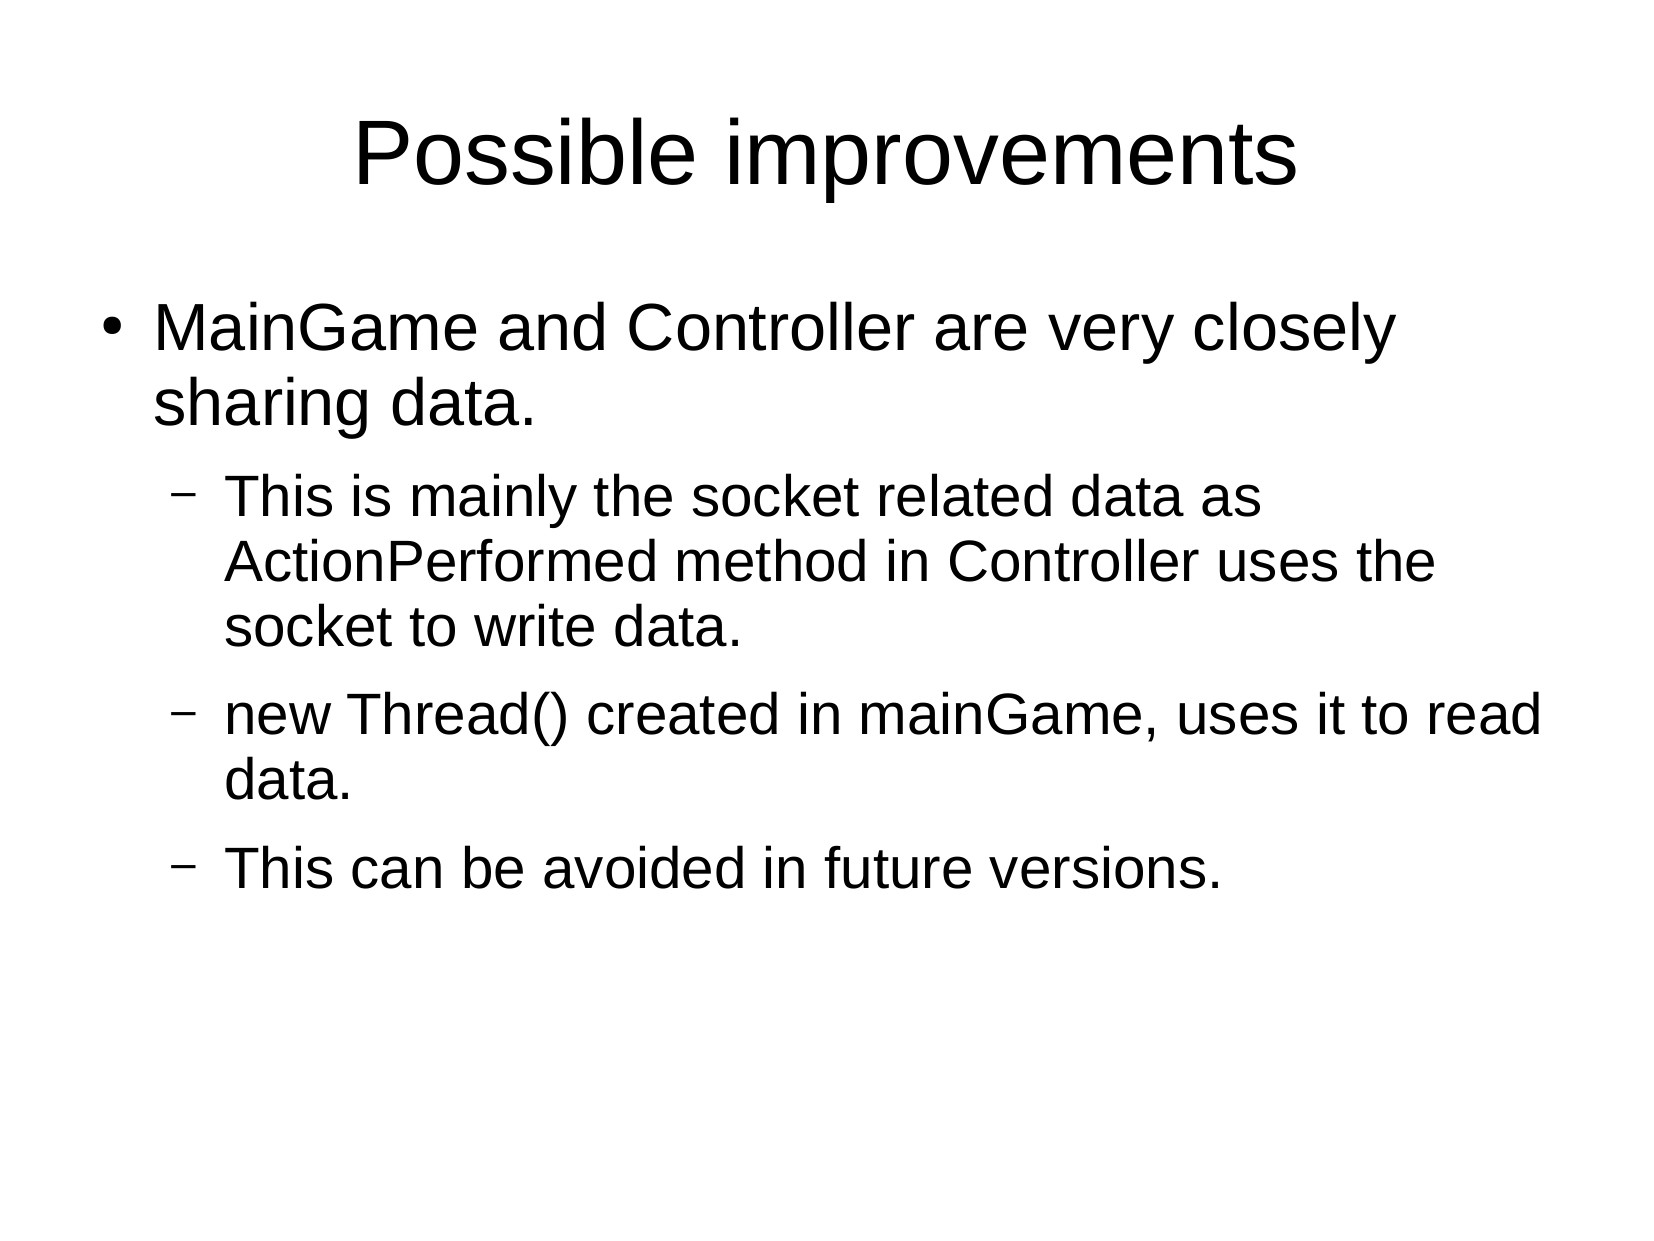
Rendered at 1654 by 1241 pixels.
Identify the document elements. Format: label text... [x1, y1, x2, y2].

title Possible improvements [82, 49, 1571, 257]
list MainGame and Controller are very closely sharing data. This is mainly the socket related data as ActionPerformed method in Controller uses the socket to write data. new Thread() created in mainGame, uses it to read data. This can be avoided in future versions. [82, 290, 1571, 1010]
